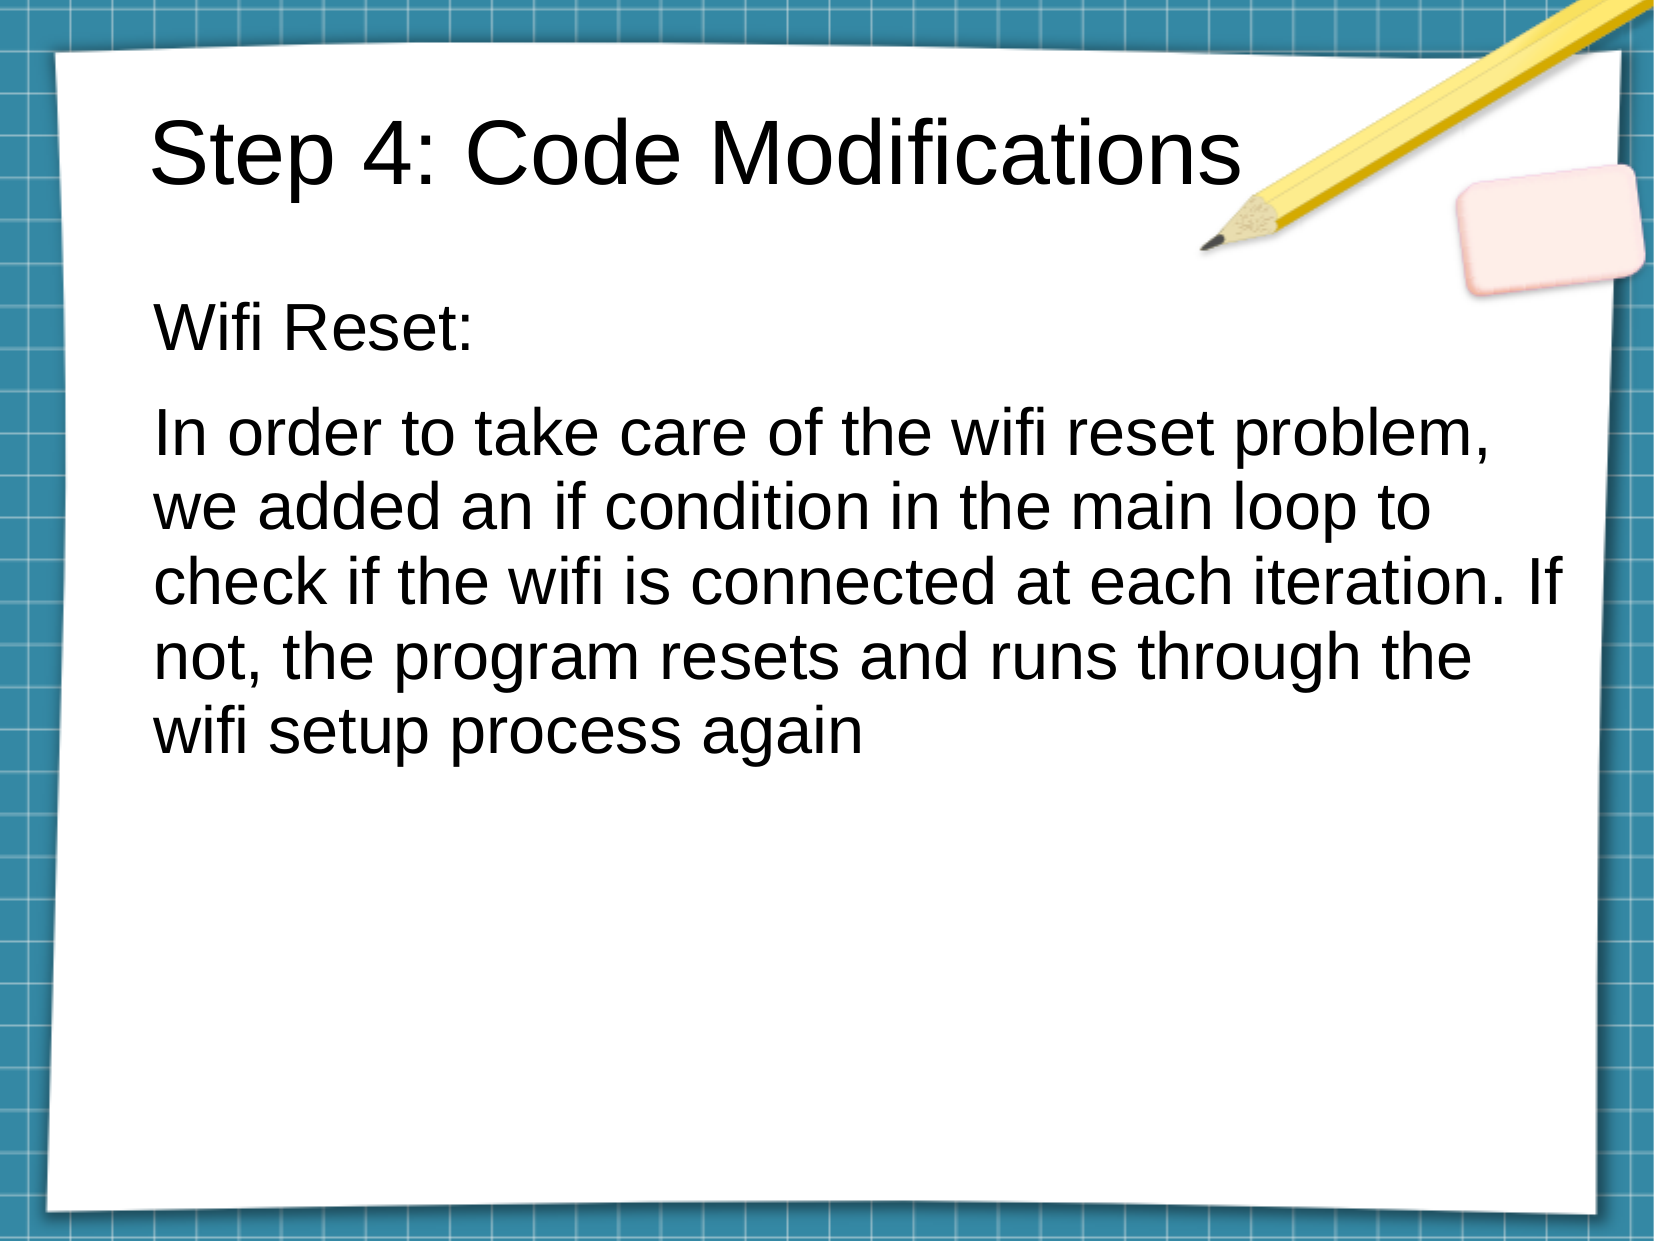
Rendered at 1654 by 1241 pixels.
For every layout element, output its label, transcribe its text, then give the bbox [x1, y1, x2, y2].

title Step 4: Code Modifications [82, 49, 1312, 257]
list Wifi Reset: In order to take care of the wifi reset problem, we added an if condition in the main loop to check if the wifi is connected at each iteration. If not, the program resets and runs through the wifi setup process again [82, 290, 1571, 1010]
picture [0, 0, 1654, 1241]
